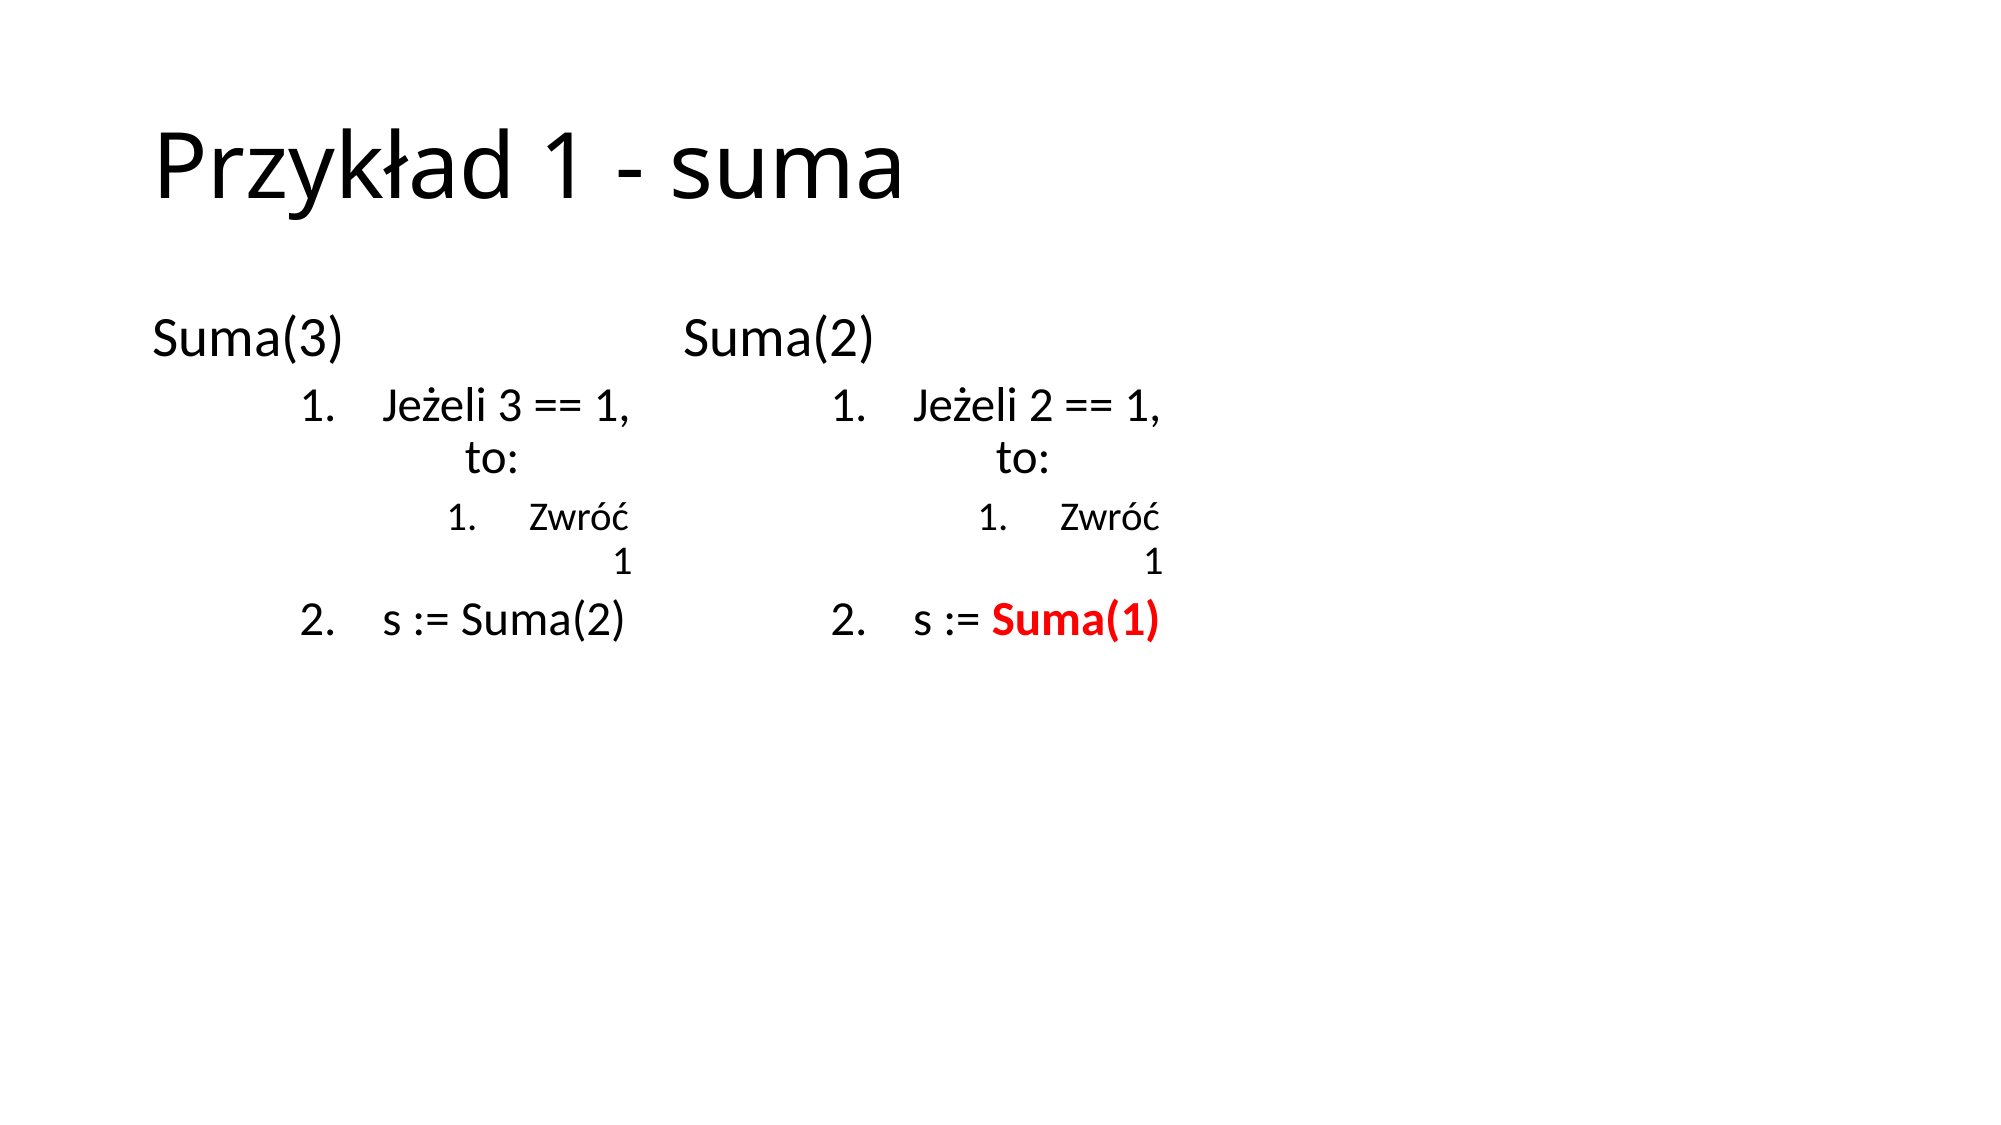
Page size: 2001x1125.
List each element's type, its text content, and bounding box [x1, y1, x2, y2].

list Suma(3) Jeżeli 3 == 1, to: Zwróć 1 s := Suma(2) [137, 299, 668, 656]
title Przykład 1 - suma [137, 59, 1863, 278]
text_box Suma(2) Jeżeli 2 == 1, to: Zwróć 1 s := Suma(1) [668, 299, 1200, 656]
